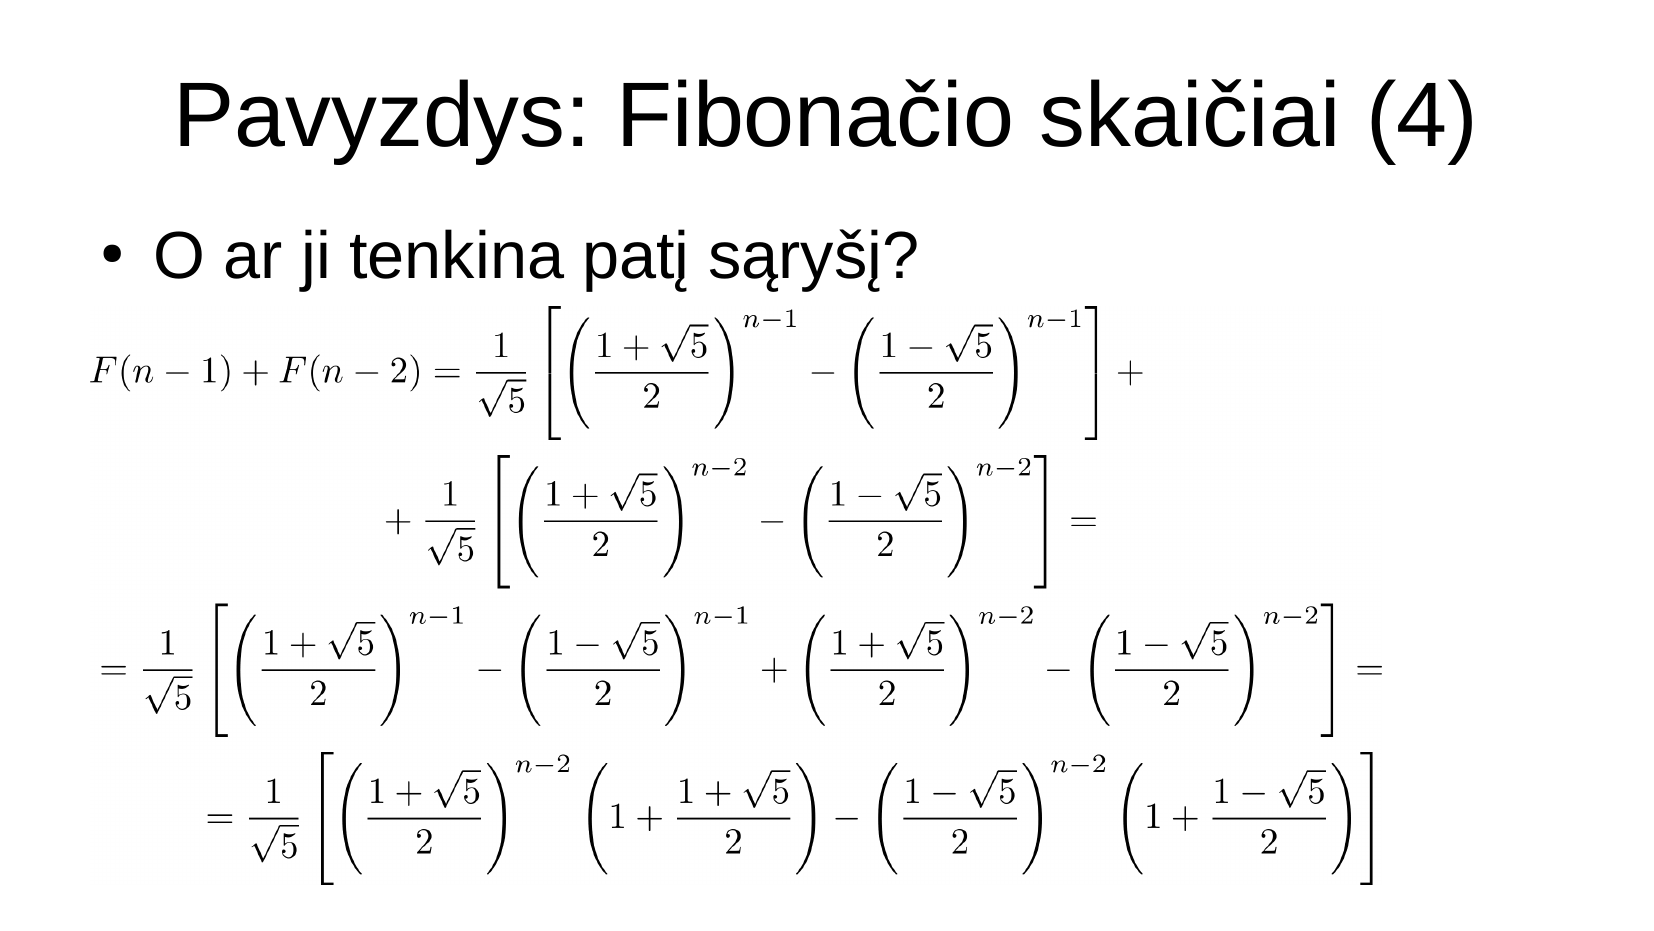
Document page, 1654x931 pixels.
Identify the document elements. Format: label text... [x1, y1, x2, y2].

title Pavyzdys: Fibonačio skaičiai (4) [82, 37, 1571, 193]
list O ar ji tenkina patį sąryšį? [82, 217, 1571, 758]
picture [90, 306, 1382, 886]
